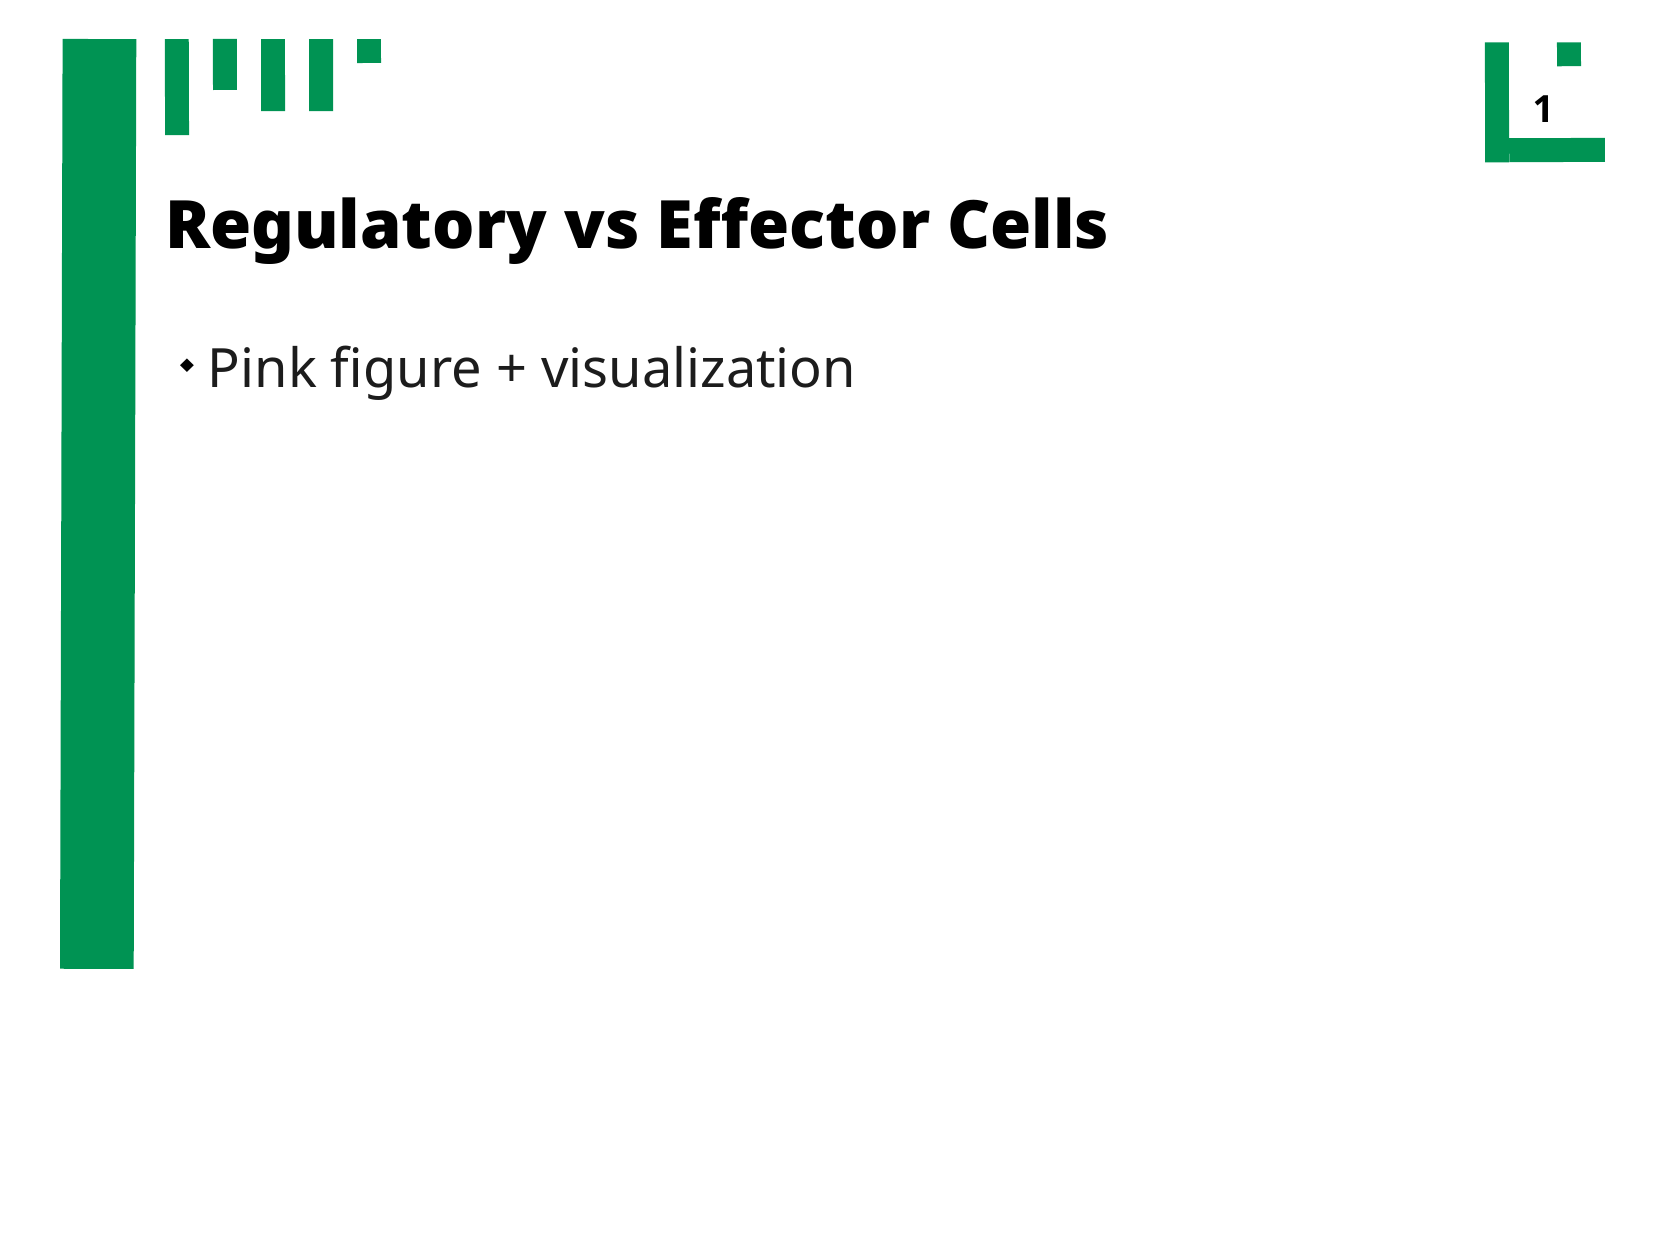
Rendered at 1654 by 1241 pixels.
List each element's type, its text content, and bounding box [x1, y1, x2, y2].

list Pink figure + visualization [180, 330, 1606, 1098]
title Regulatory vs Effector Cells [165, 120, 1654, 268]
